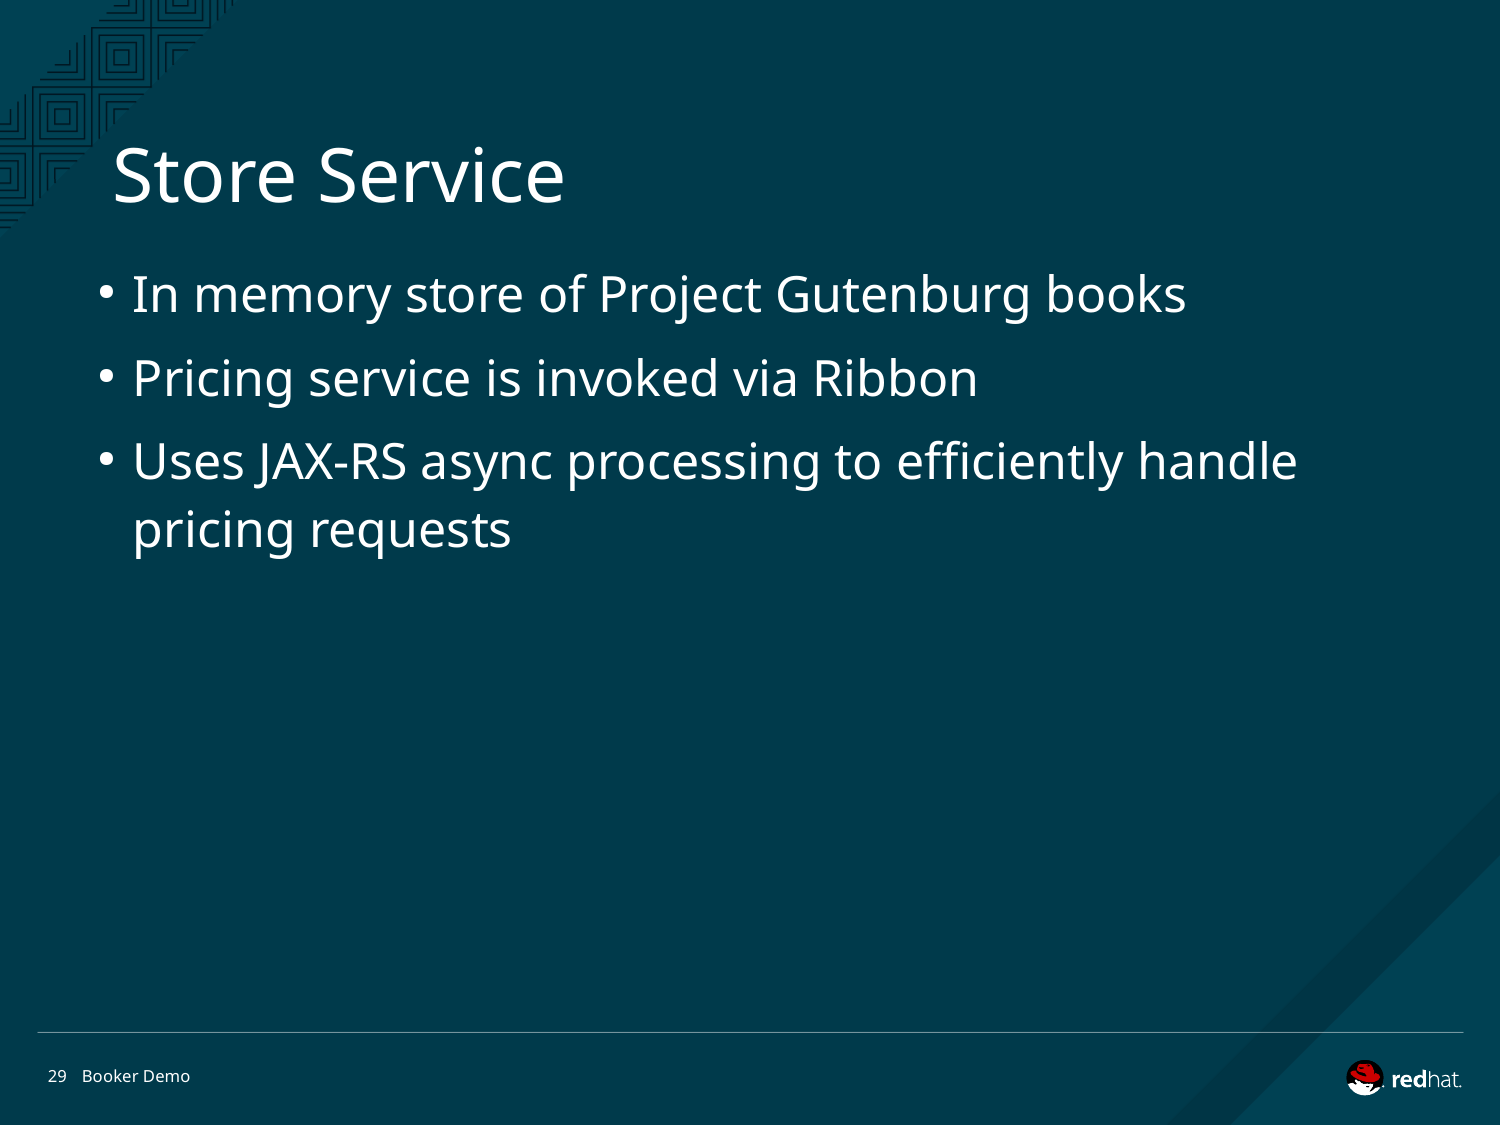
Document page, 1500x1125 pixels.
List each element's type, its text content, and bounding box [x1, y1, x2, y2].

title Store Service [112, 0, 1388, 225]
text_box In memory store of Project Gutenburg books Pricing service is invoked via Ribbon Uses JAX-RS async processing to efficiently handle pricing requests [97, 259, 1441, 961]
